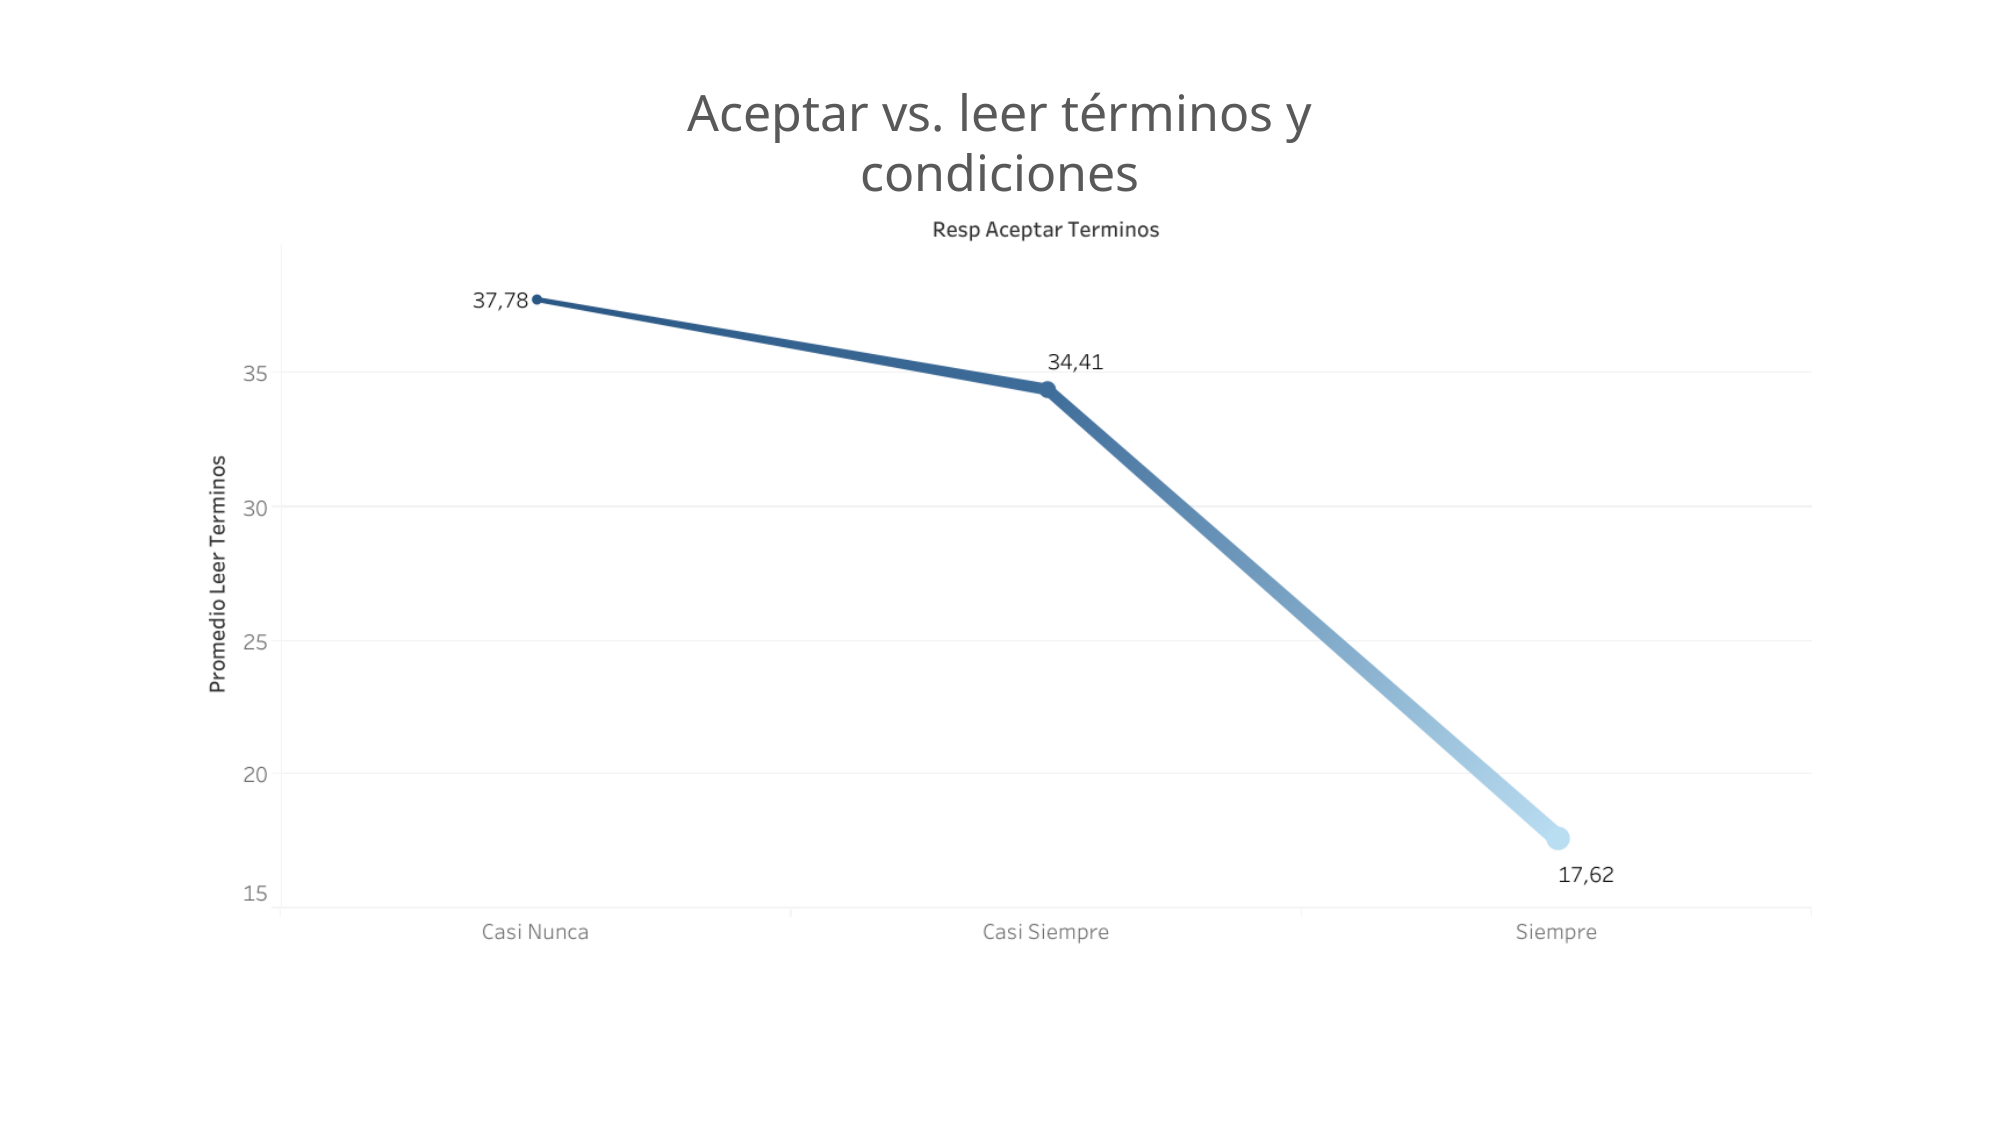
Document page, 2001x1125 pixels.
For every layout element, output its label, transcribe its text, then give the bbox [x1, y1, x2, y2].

picture [188, 210, 1812, 946]
text_box Aceptar vs. leer términos y condiciones [533, 74, 1467, 150]
